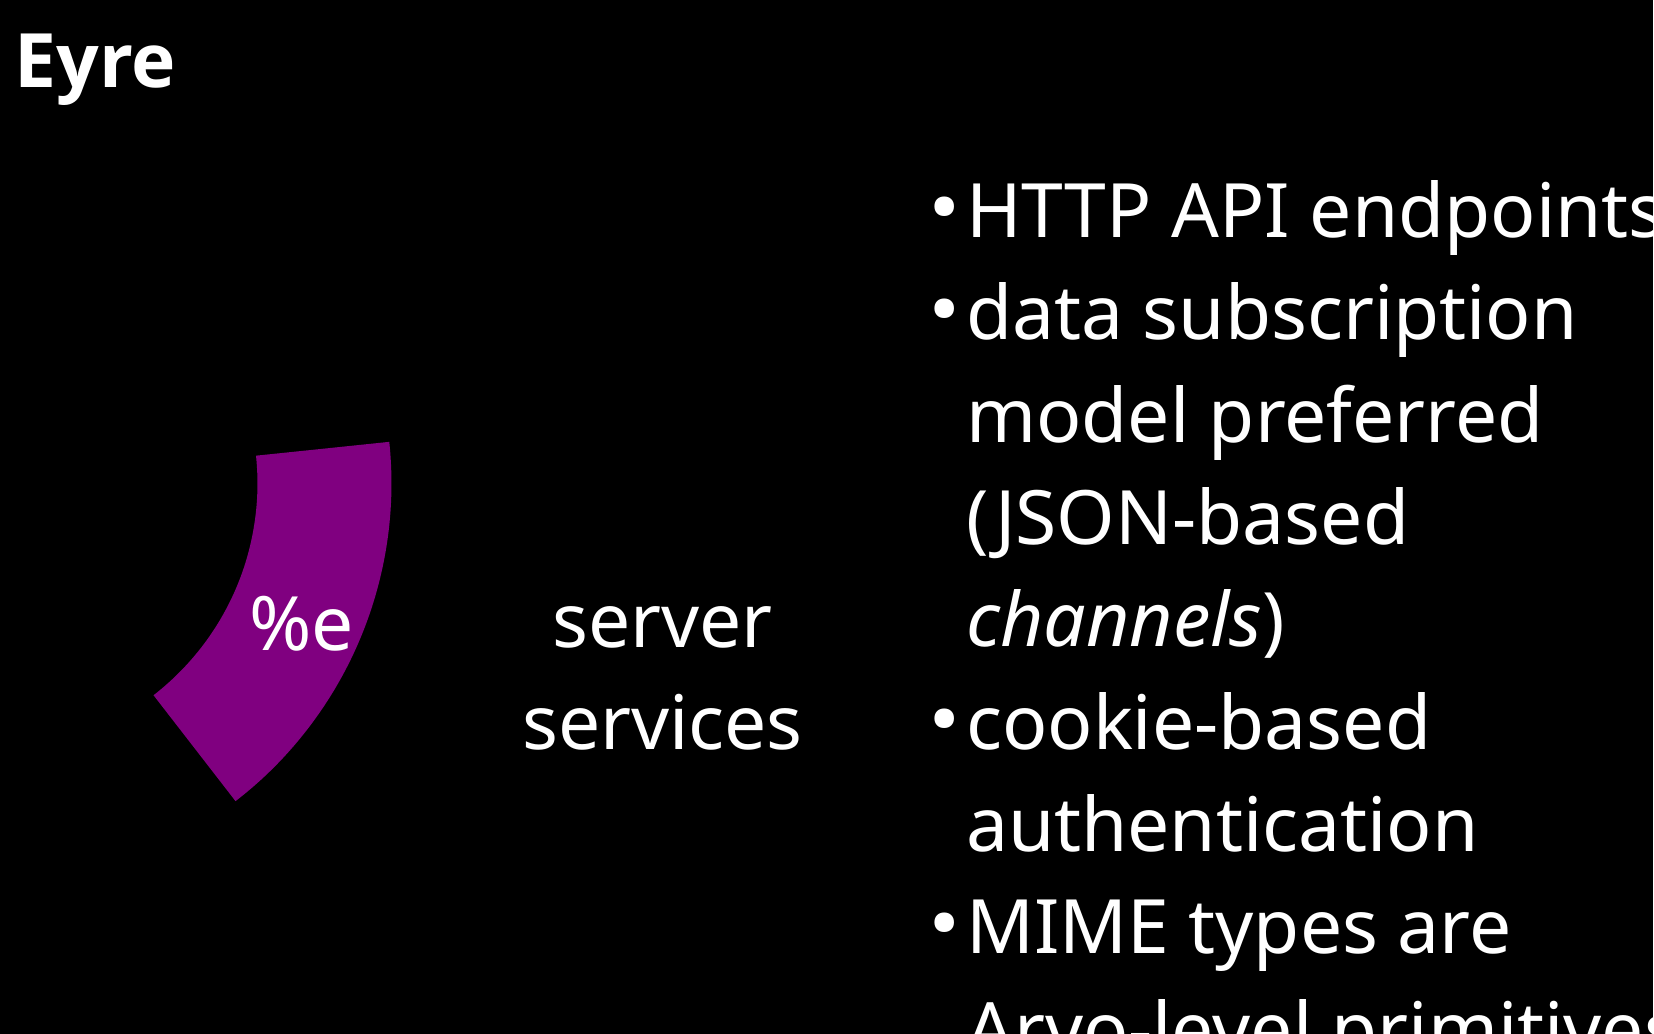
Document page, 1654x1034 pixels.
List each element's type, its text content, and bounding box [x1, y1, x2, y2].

text_box Eyre [0, 0, 183, 94]
text_box %e [153, 441, 392, 802]
text_box server services [507, 559, 826, 732]
text_box HTTP API endpoints data subscription model preferred (JSON-based channels) cookie-based authentication MIME types are Arvo-level primitives [916, 150, 1653, 872]
